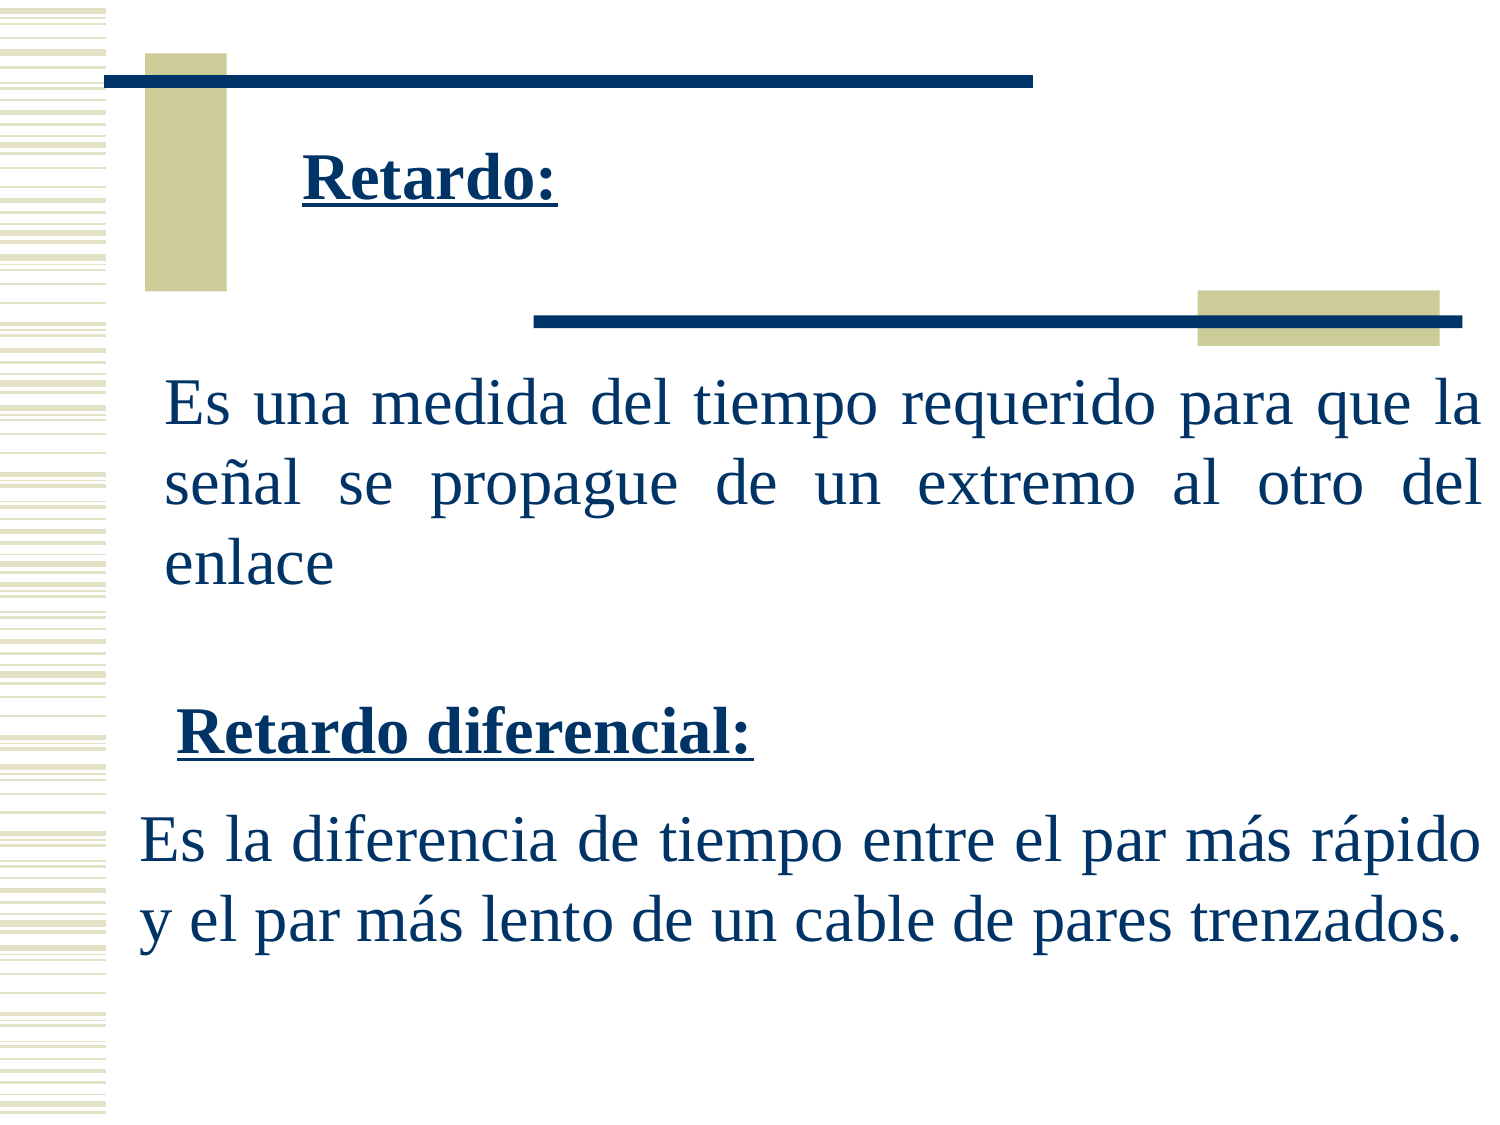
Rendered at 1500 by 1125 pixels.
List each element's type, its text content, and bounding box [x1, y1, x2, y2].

text_box Es una medida del tiempo requerido para que la señal se propague de un extremo al otro del enlace [150, 349, 1500, 606]
text_box Es la diferencia de tiempo entre el par más rápido y el par más lento de un cable de pares trenzados. [124, 787, 1500, 963]
text_box Retardo diferencial: [161, 679, 769, 775]
text_box Retardo: [287, 124, 574, 221]
